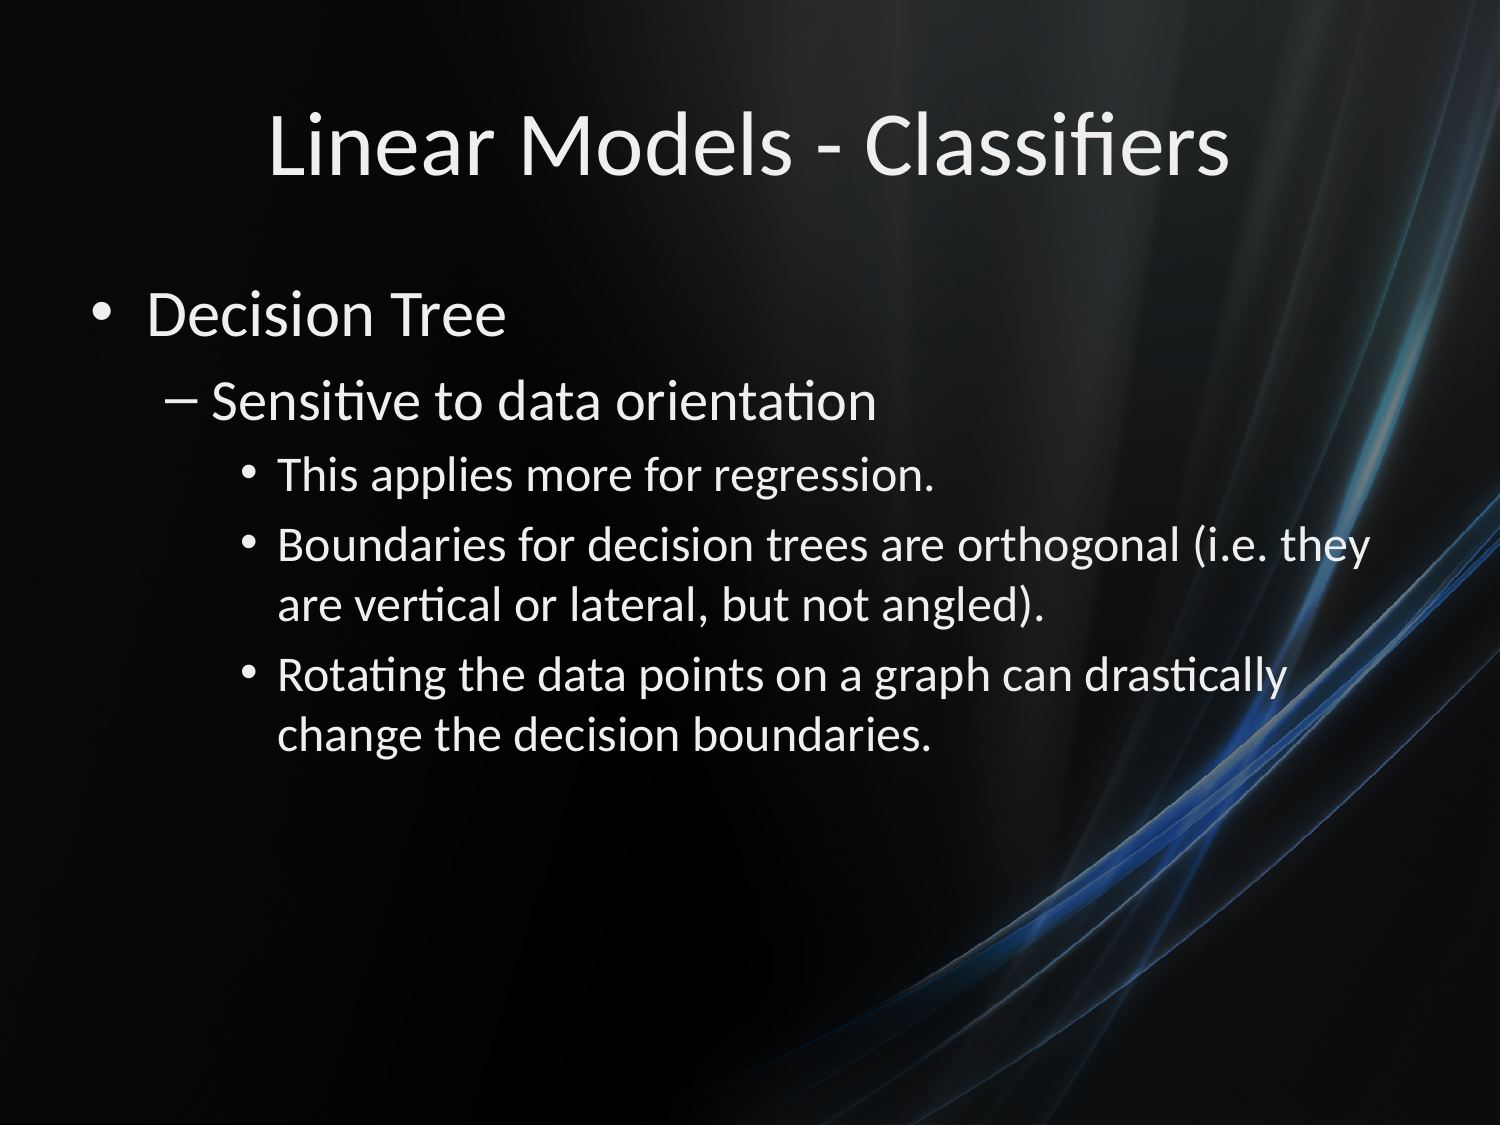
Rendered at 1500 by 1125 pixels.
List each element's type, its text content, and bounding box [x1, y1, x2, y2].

list Decision Tree Sensitive to data orientation This applies more for regression. Boundaries for decision trees are orthogonal (i.e. they are vertical or lateral, but not angled). Rotating the data points on a graph can drastically change the decision boundaries. [75, 262, 1425, 1005]
title Linear Models - Classifiers [75, 45, 1425, 233]
picture [0, 0, 1500, 1125]
